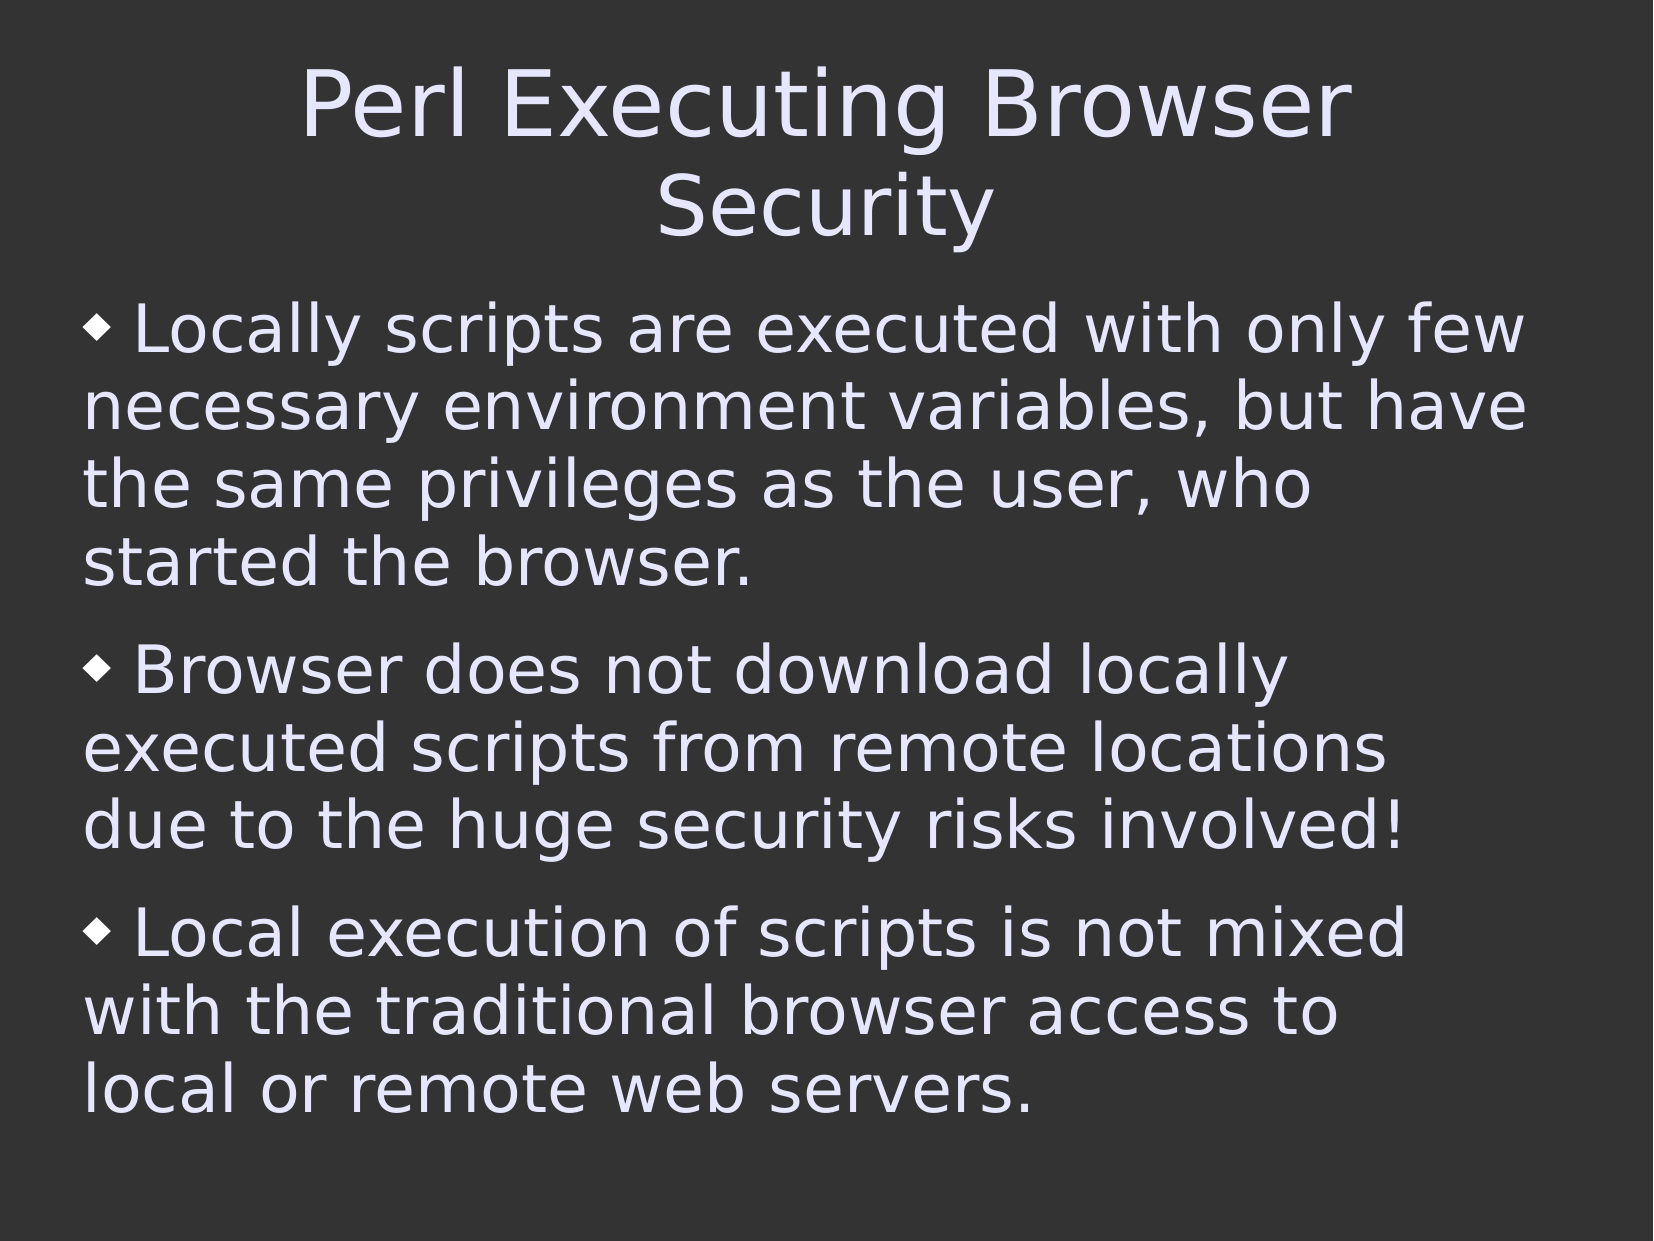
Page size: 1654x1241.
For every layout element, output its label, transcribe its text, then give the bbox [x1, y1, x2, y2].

list Locally scripts are executed with only few necessary environment variables, but have the same privileges as the user, who started the browser. Browser does not download locally executed scripts from remote locations due to the huge security risks involved! Local execution of scripts is not mixed with the traditional browser access to local or remote web servers. [82, 290, 1571, 1129]
title Perl Executing Browser Security [82, 49, 1571, 257]
